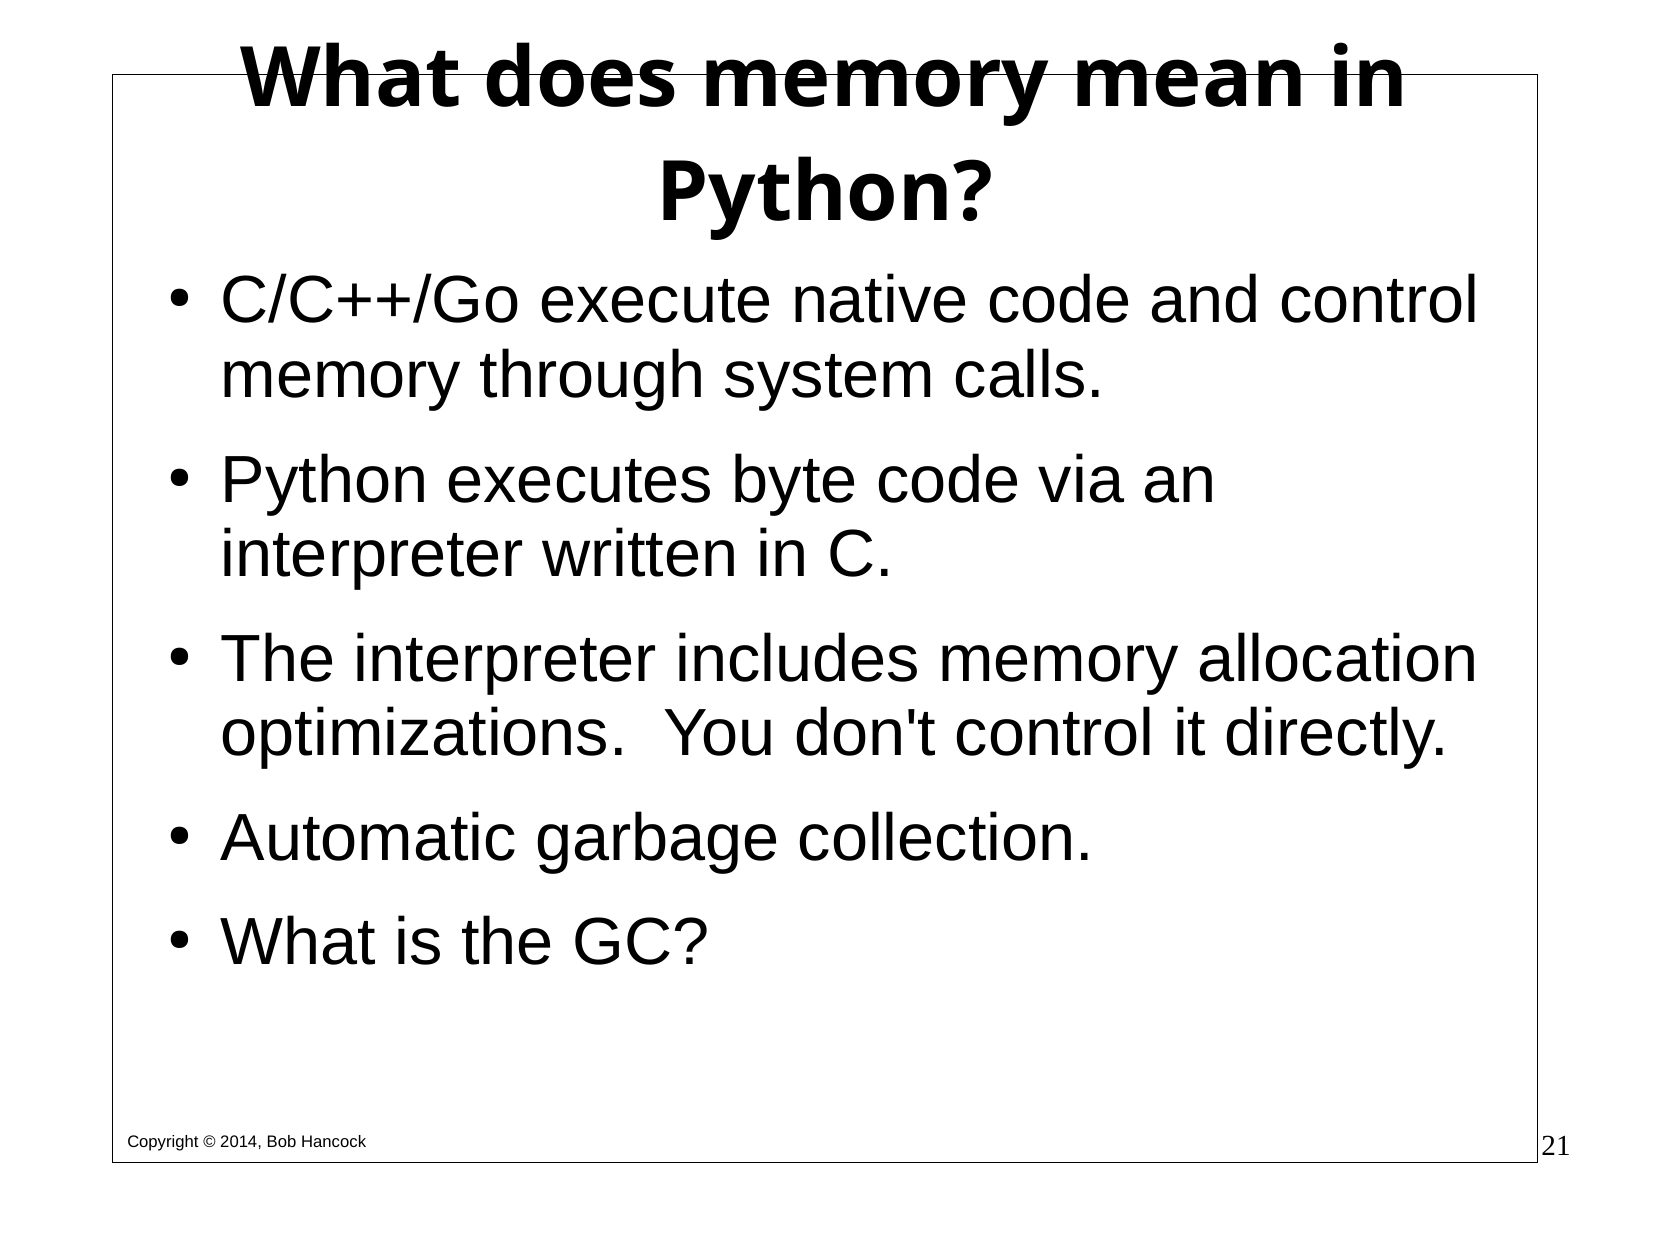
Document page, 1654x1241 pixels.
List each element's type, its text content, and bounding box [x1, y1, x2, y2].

text_box Copyright © 2014, Bob Hancock [112, 1125, 382, 1159]
title What does memory mean in Python? [112, 75, 1538, 188]
list C/C++/Go execute native code and control memory through system calls. Python executes byte code via an interpreter written in C. The interpreter includes memory allocation optimizations. You don't control it directly. Automatic garbage collection. What is the GC? [150, 262, 1501, 1126]
